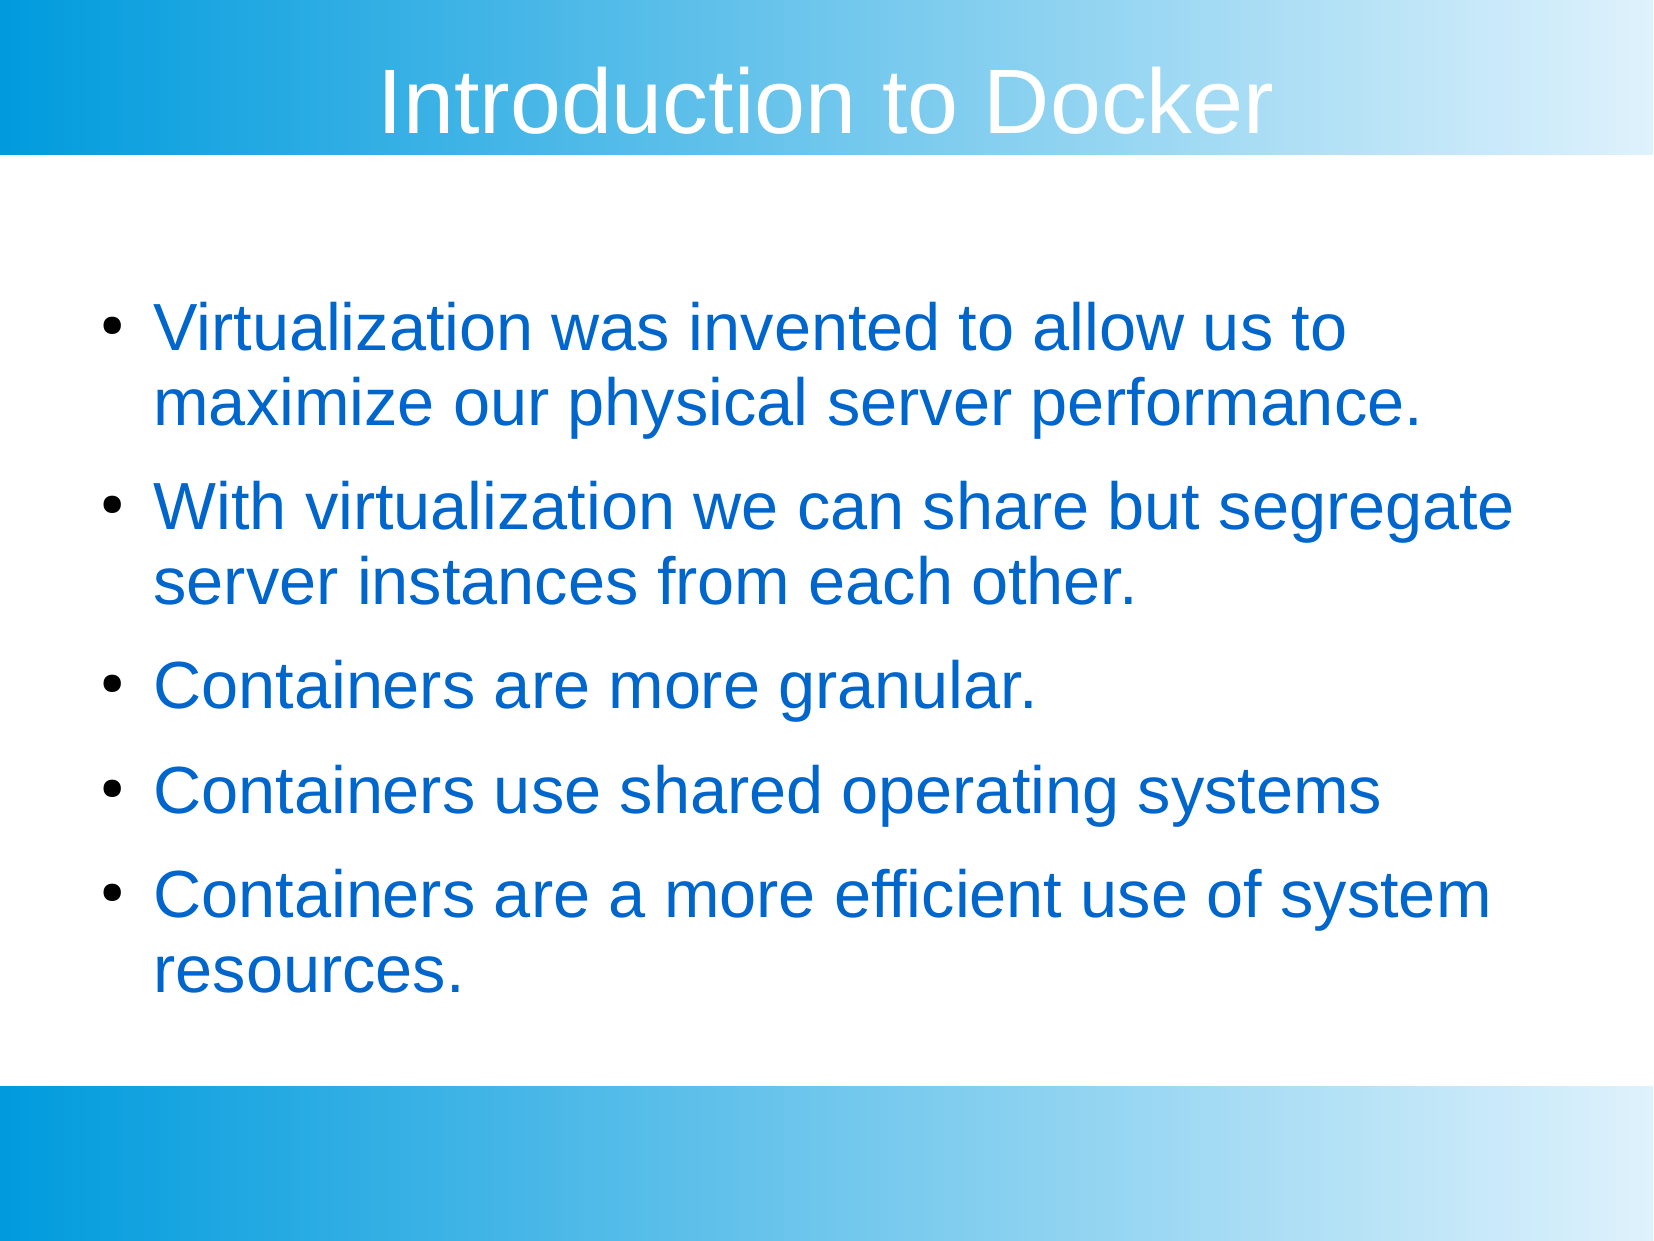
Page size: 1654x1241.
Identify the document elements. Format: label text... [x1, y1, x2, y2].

list Virtualization was invented to allow us to maximize our physical server performance. With virtualization we can share but segregate server instances from each other. Containers are more granular. Containers use shared operating systems Containers are a more efficient use of system resources. [82, 290, 1571, 1010]
title Introduction to Docker [82, 49, 1571, 155]
